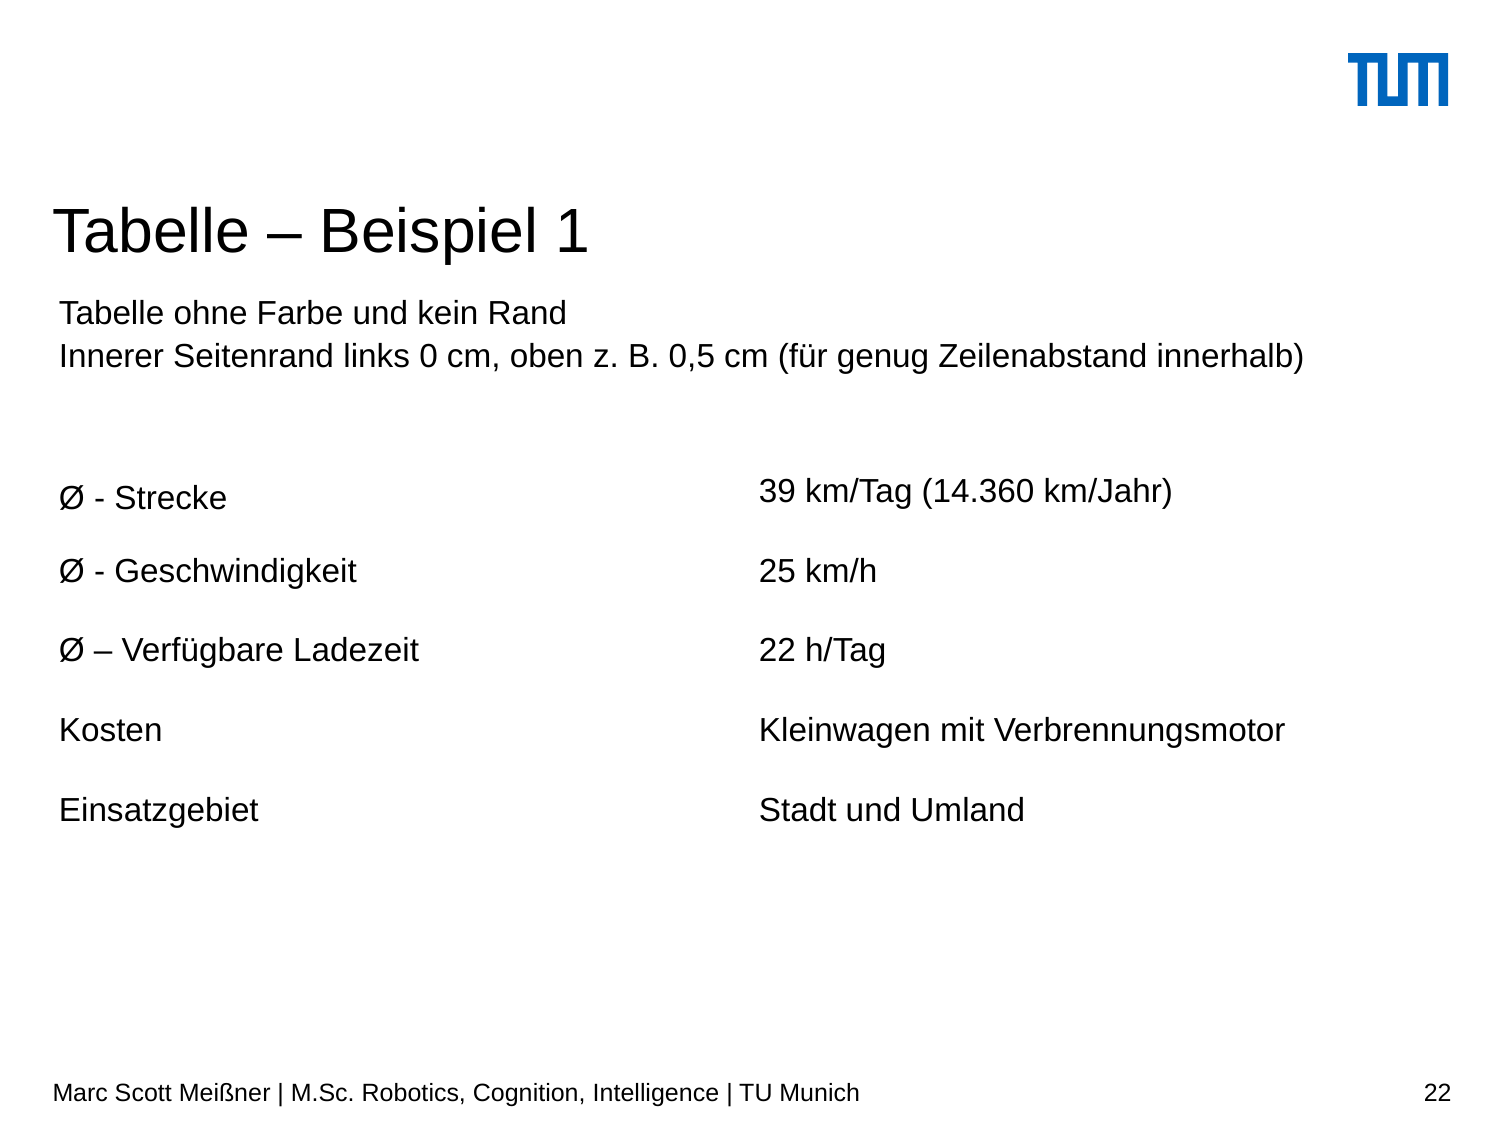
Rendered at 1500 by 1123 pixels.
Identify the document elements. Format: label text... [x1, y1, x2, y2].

table_cell Ø – Verfügbare Ladezeit [59, 597, 759, 677]
table_cell 25 km/h [759, 517, 1459, 597]
table_cell Ø - Geschwindigkeit [59, 517, 759, 597]
table_cell Stadt und Umland [759, 756, 1459, 836]
table_cell Kleinwagen mit Verbrennungsmotor [759, 677, 1459, 756]
list Tabelle ohne Farbe und kein Rand Innerer Seitenrand links 0 cm, oben z. B. 0,5 cm (für genug Zeilenabstand innerhalb) [59, 289, 1459, 414]
title Tabelle – Beispiel 1 [52, 195, 1453, 266]
table_cell Einsatzgebiet [59, 756, 759, 836]
table_header Ø - Strecke [59, 437, 759, 517]
table_cell 22 h/Tag [759, 597, 1459, 677]
table_cell Kosten [59, 677, 759, 756]
table_header 39 km/Tag (14.360 km/Jahr) [759, 437, 1459, 517]
